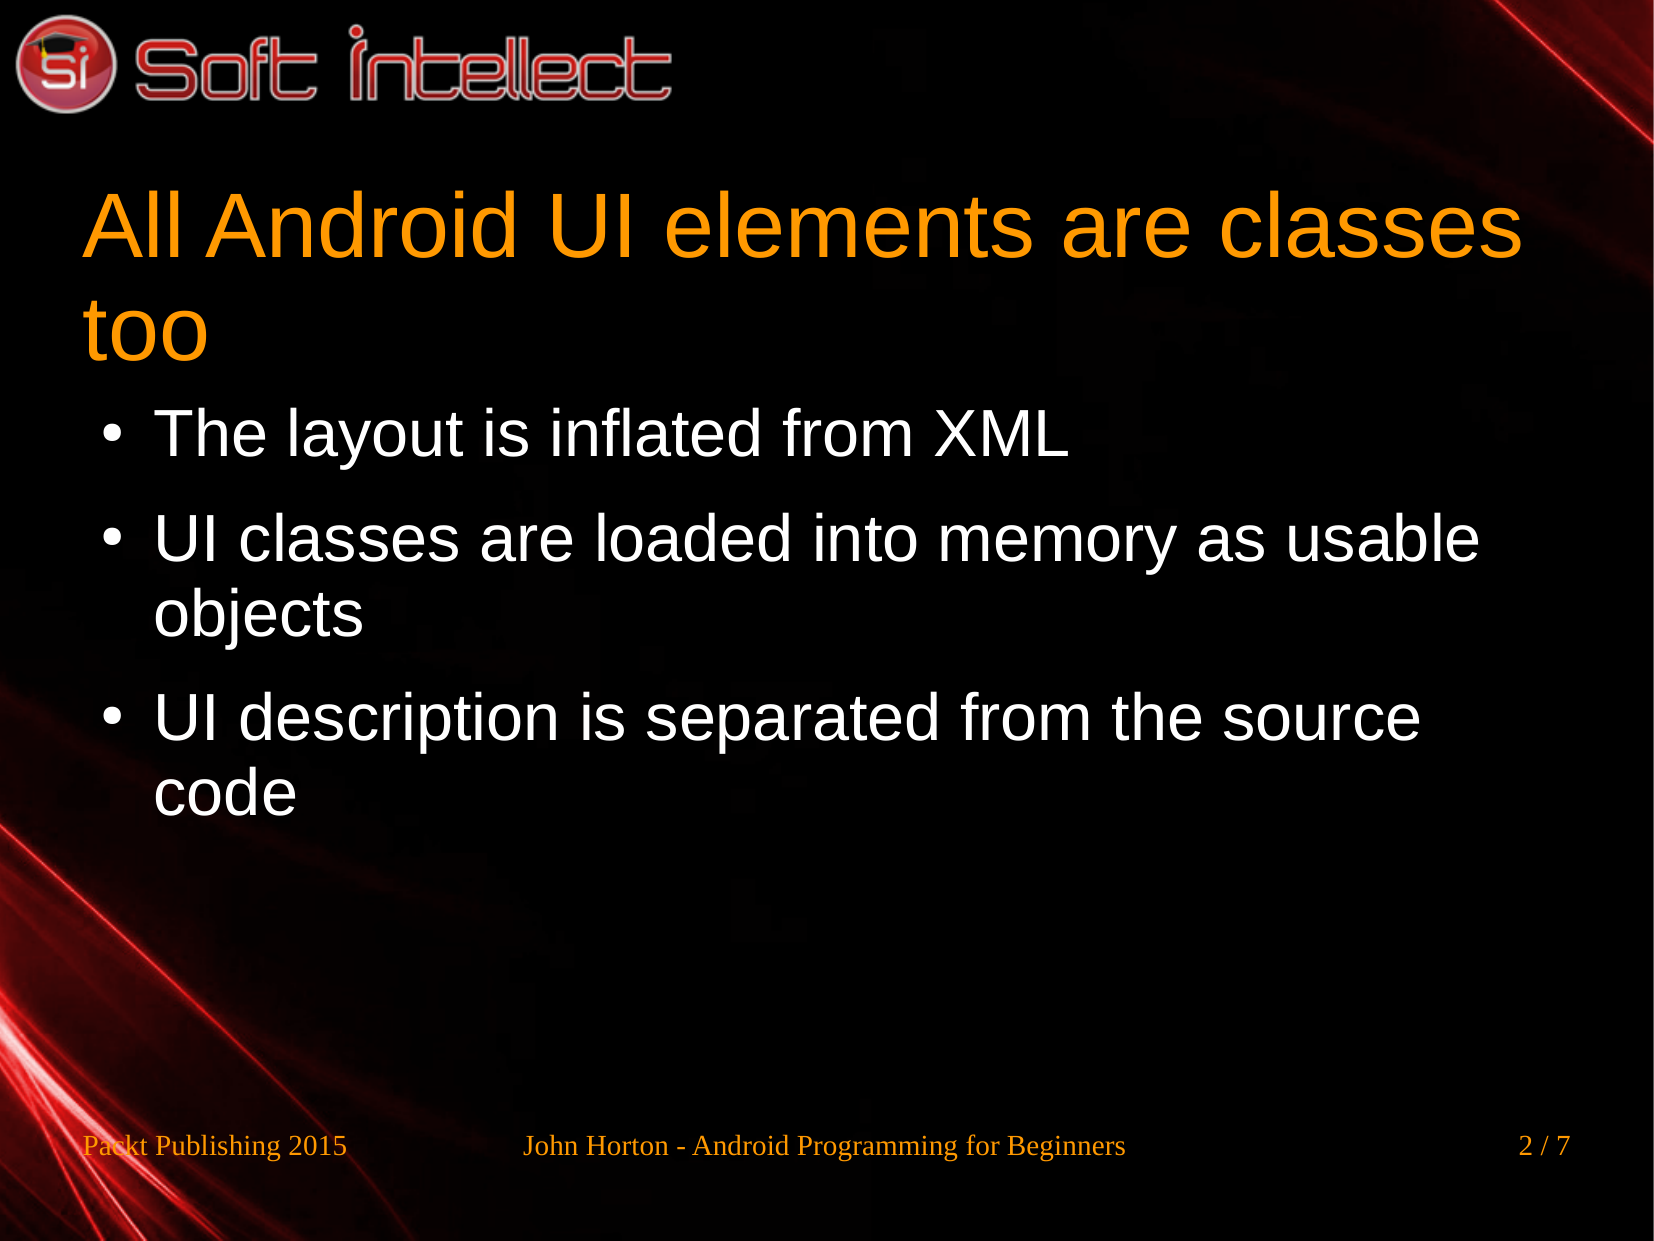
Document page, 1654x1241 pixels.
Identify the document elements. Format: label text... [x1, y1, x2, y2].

picture [0, 0, 1654, 1241]
title All Android UI elements are classes too [82, 173, 1571, 381]
list The layout is inflated from XML UI classes are loaded into memory as usable objects UI description is separated from the source code [82, 396, 1571, 1116]
